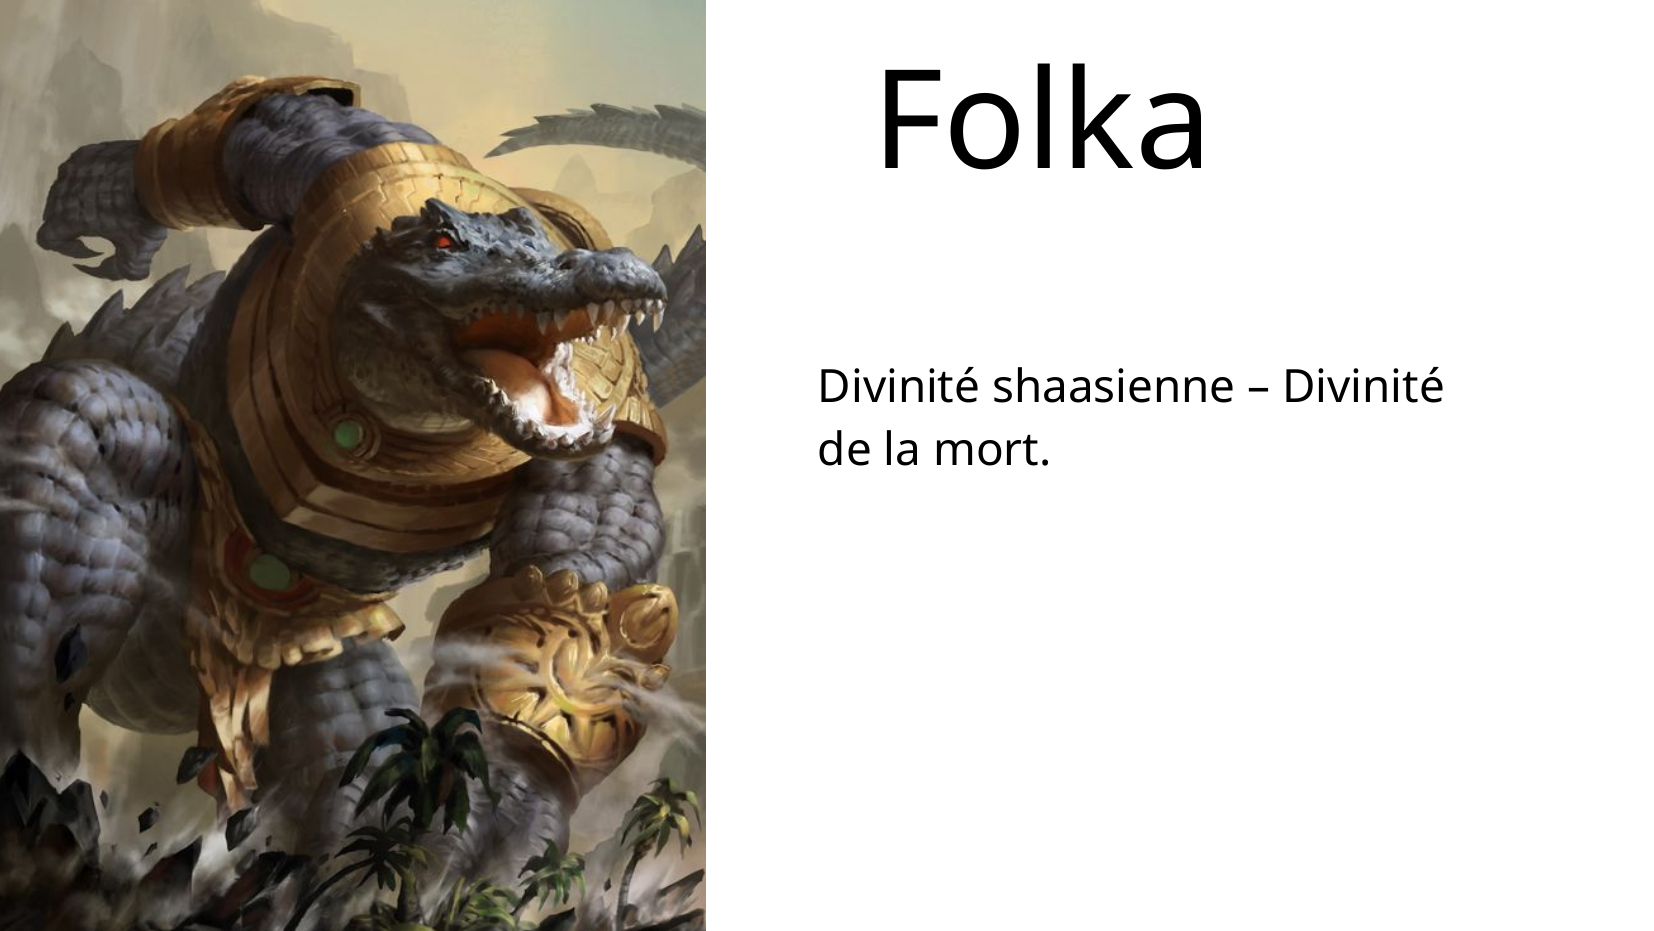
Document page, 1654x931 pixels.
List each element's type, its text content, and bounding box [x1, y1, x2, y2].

picture [0, 0, 706, 931]
title Folka [706, 14, 1571, 216]
text_box Divinité shaasienne – Divinité de la mort. [803, 346, 1515, 648]
